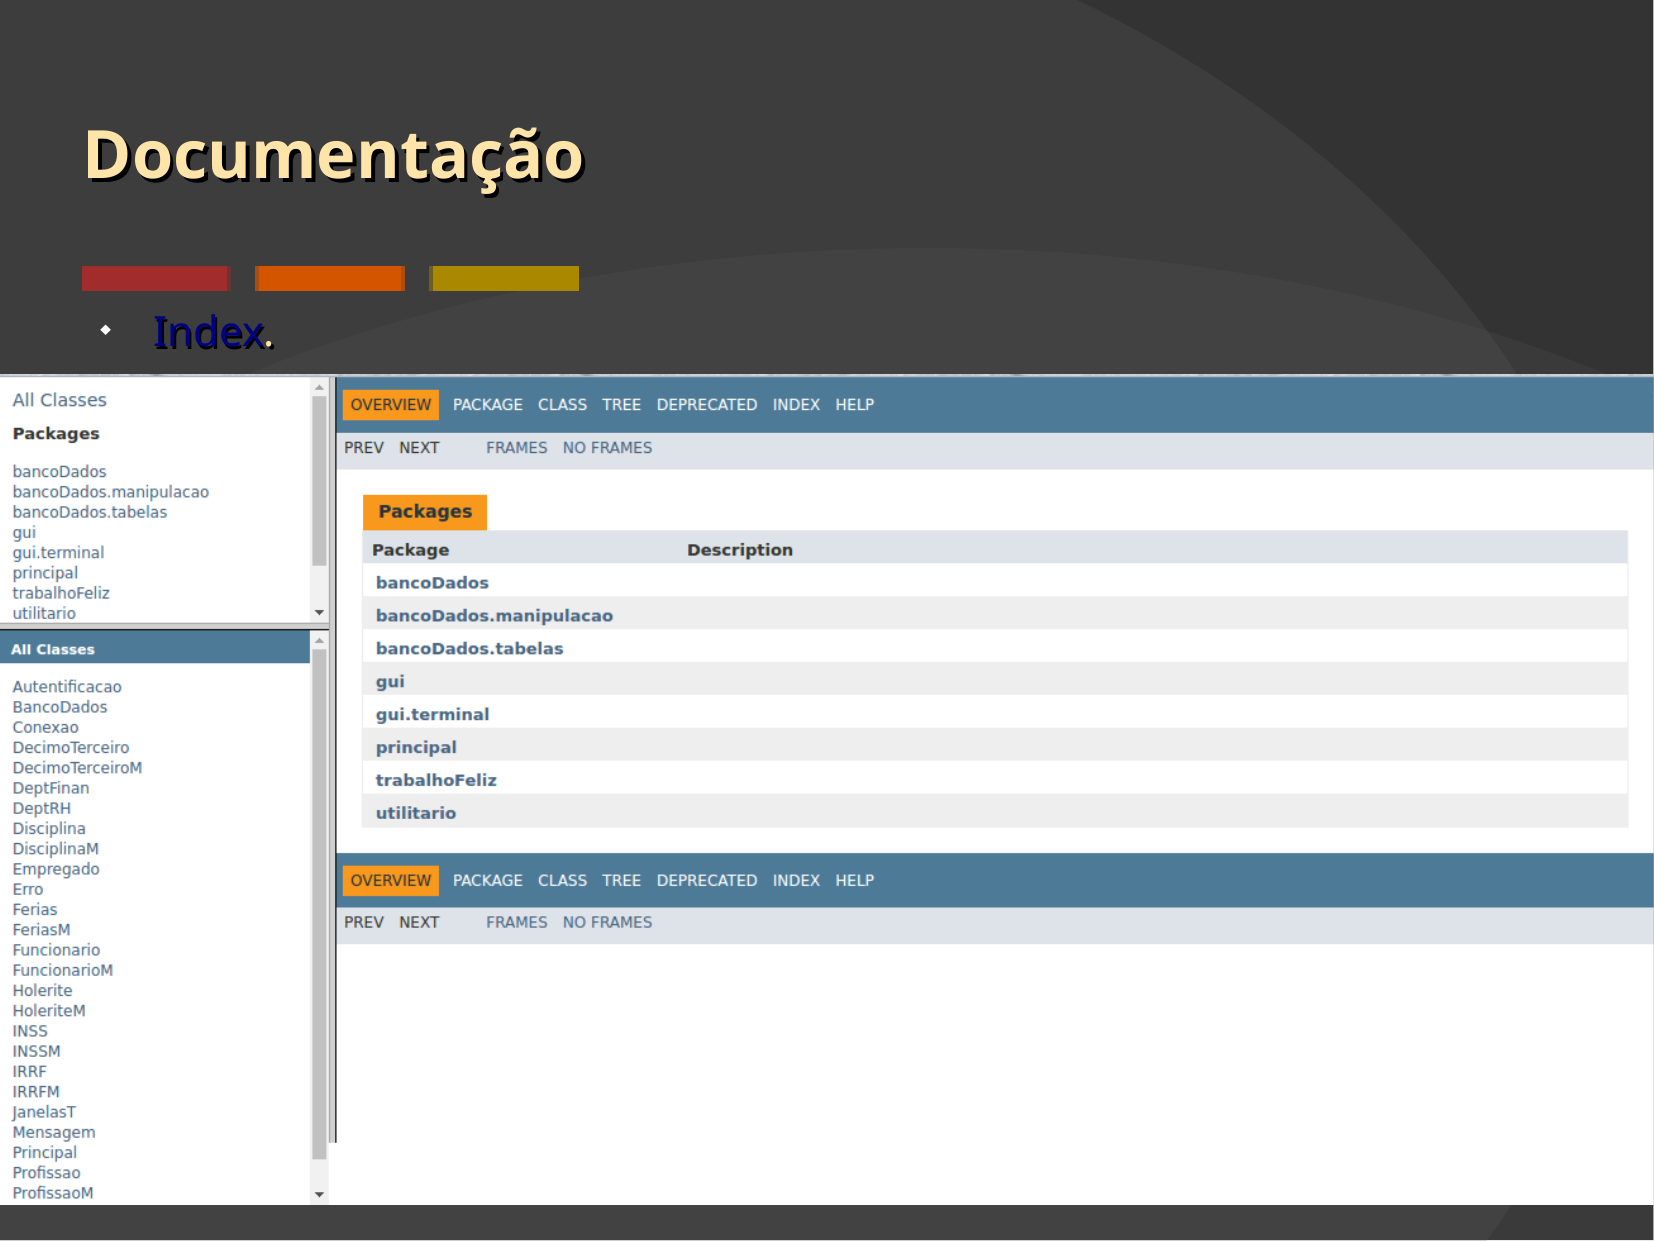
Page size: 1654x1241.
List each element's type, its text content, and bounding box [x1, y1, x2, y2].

picture [82, 266, 579, 291]
title Documentação [82, 49, 1571, 257]
picture [0, 374, 1654, 1205]
list Index. [82, 302, 1571, 374]
